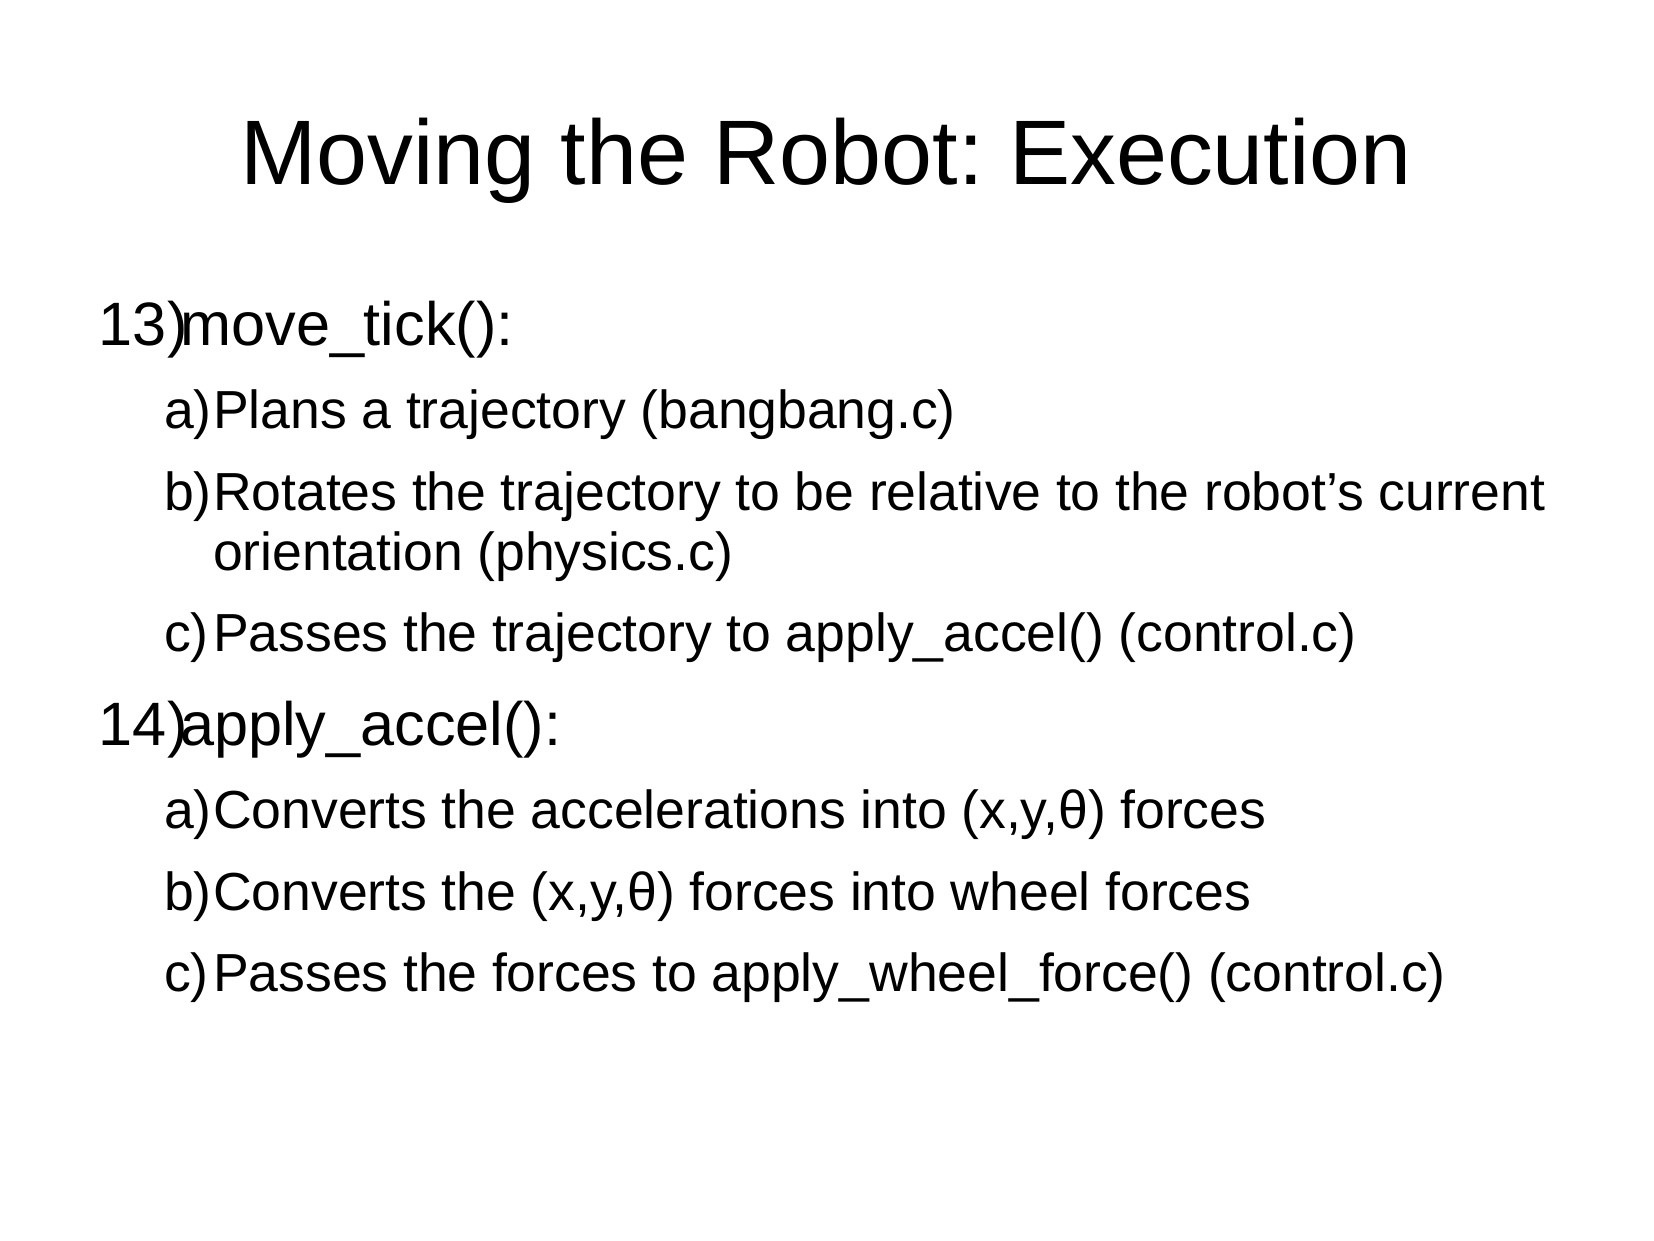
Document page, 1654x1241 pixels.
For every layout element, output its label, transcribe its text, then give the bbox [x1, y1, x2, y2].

title Moving the Robot: Execution [82, 49, 1571, 257]
list move_tick(): Plans a trajectory (bangbang.c) Rotates the trajectory to be relative to the robot’s current orientation (physics.c) Passes the trajectory to apply_accel() (control.c) apply_accel(): Converts the accelerations into (x,y,θ) forces Converts the (x,y,θ) forces into wheel forces Passes the forces to apply_wheel_force() (control.c) [82, 290, 1571, 1010]
